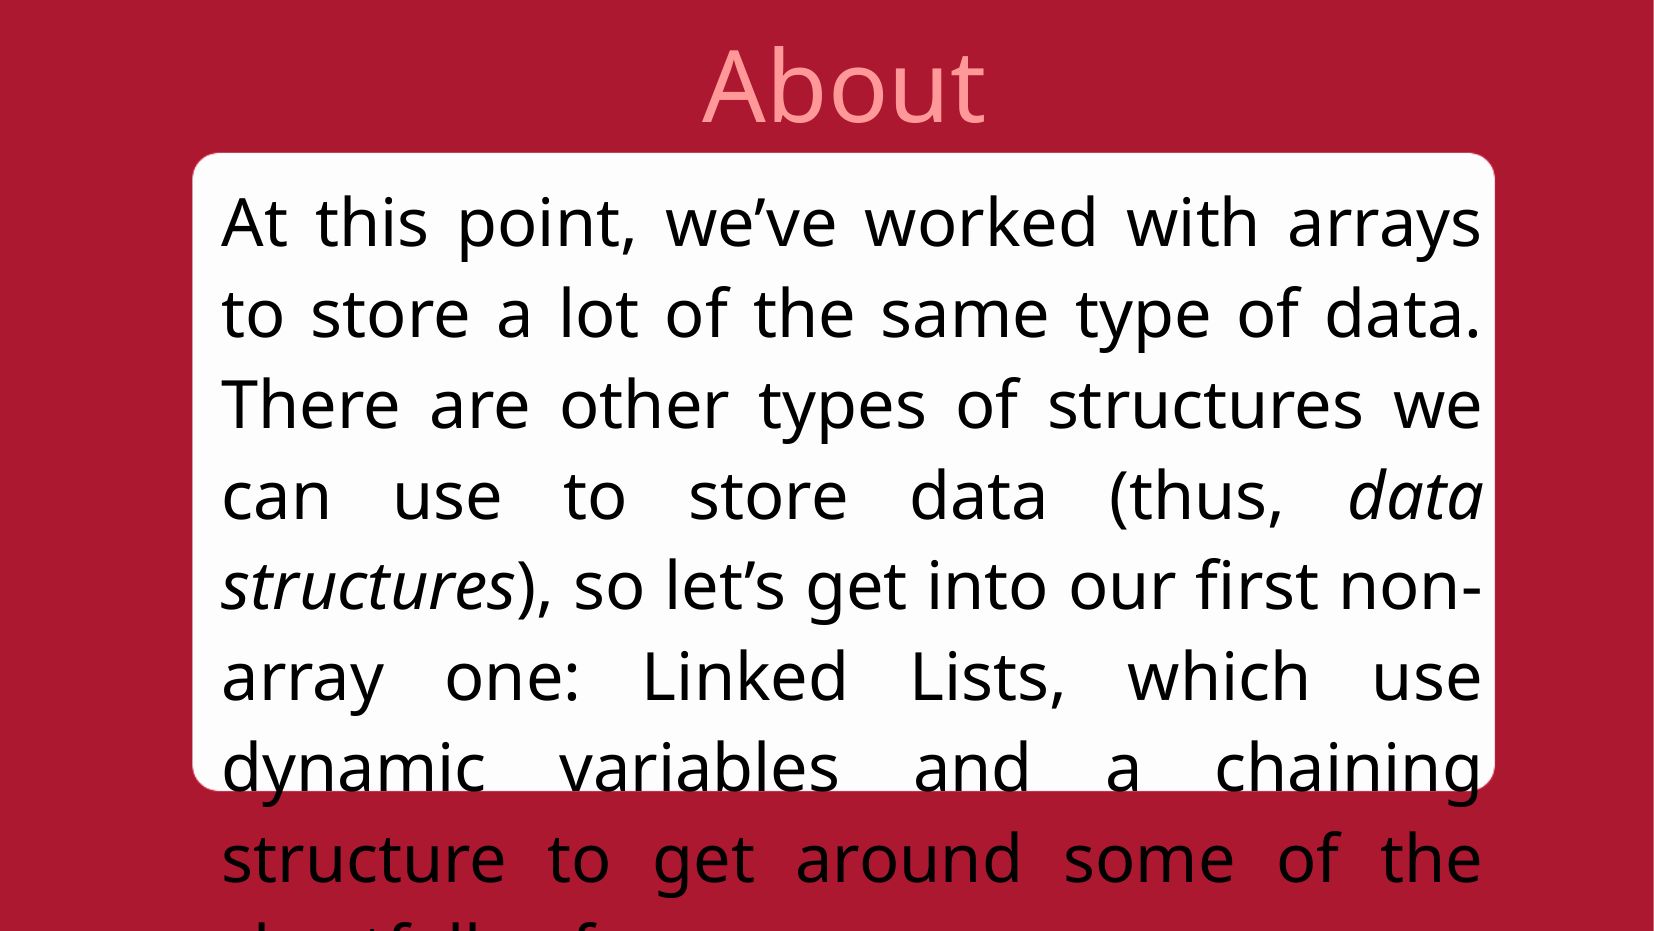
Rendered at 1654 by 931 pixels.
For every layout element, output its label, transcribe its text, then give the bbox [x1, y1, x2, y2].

text_box At this point, we’ve worked with arrays to store a lot of the same type of data. There are other types of structures we can use to store data (thus, data structures), so let’s get into our first non-array one: Linked Lists, which use dynamic variables and a chaining structure to get around some of the shortfalls of arrays. [221, 175, 1485, 849]
title About [193, 19, 1496, 148]
picture [0, 0, 1654, 931]
